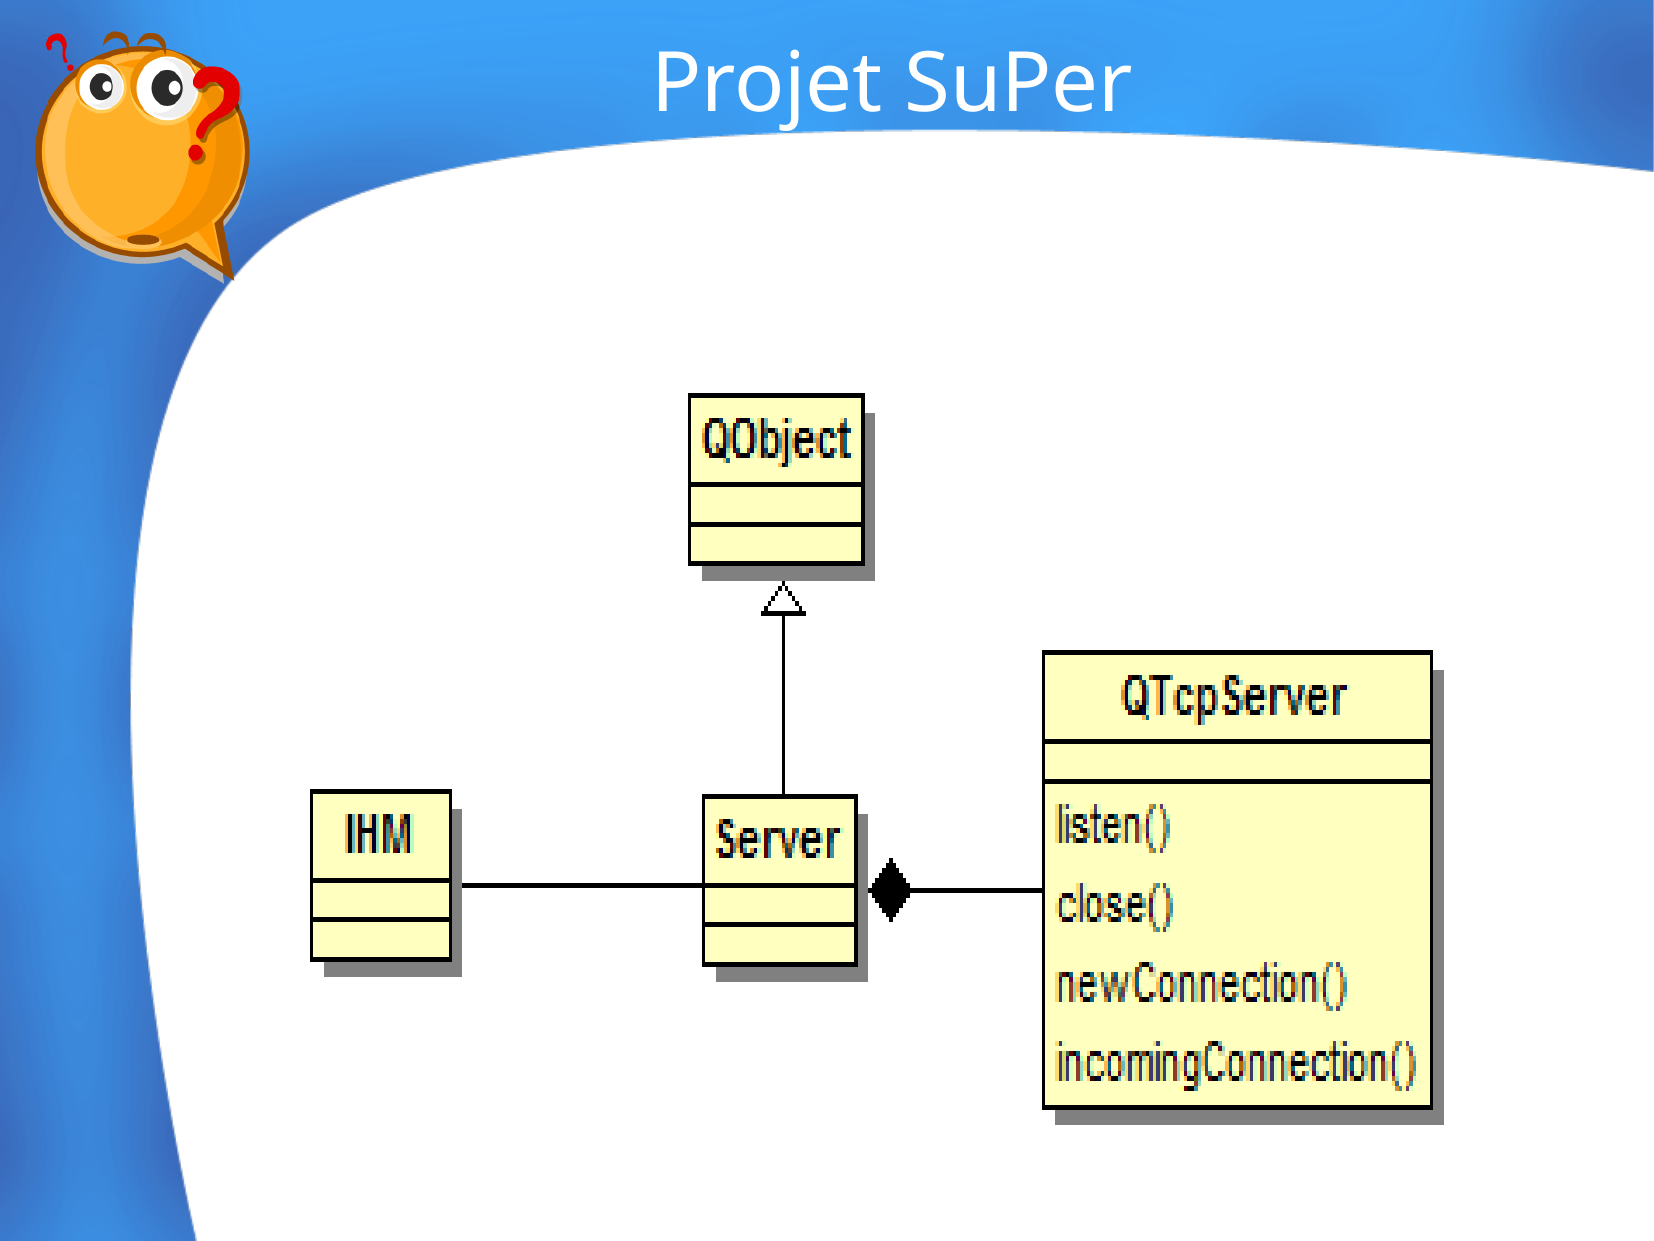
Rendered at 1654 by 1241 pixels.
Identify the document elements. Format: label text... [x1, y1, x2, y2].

list Serveur [315, 171, 1486, 374]
title Projet SuPer [300, 12, 1486, 148]
picture [0, 0, 1654, 1241]
